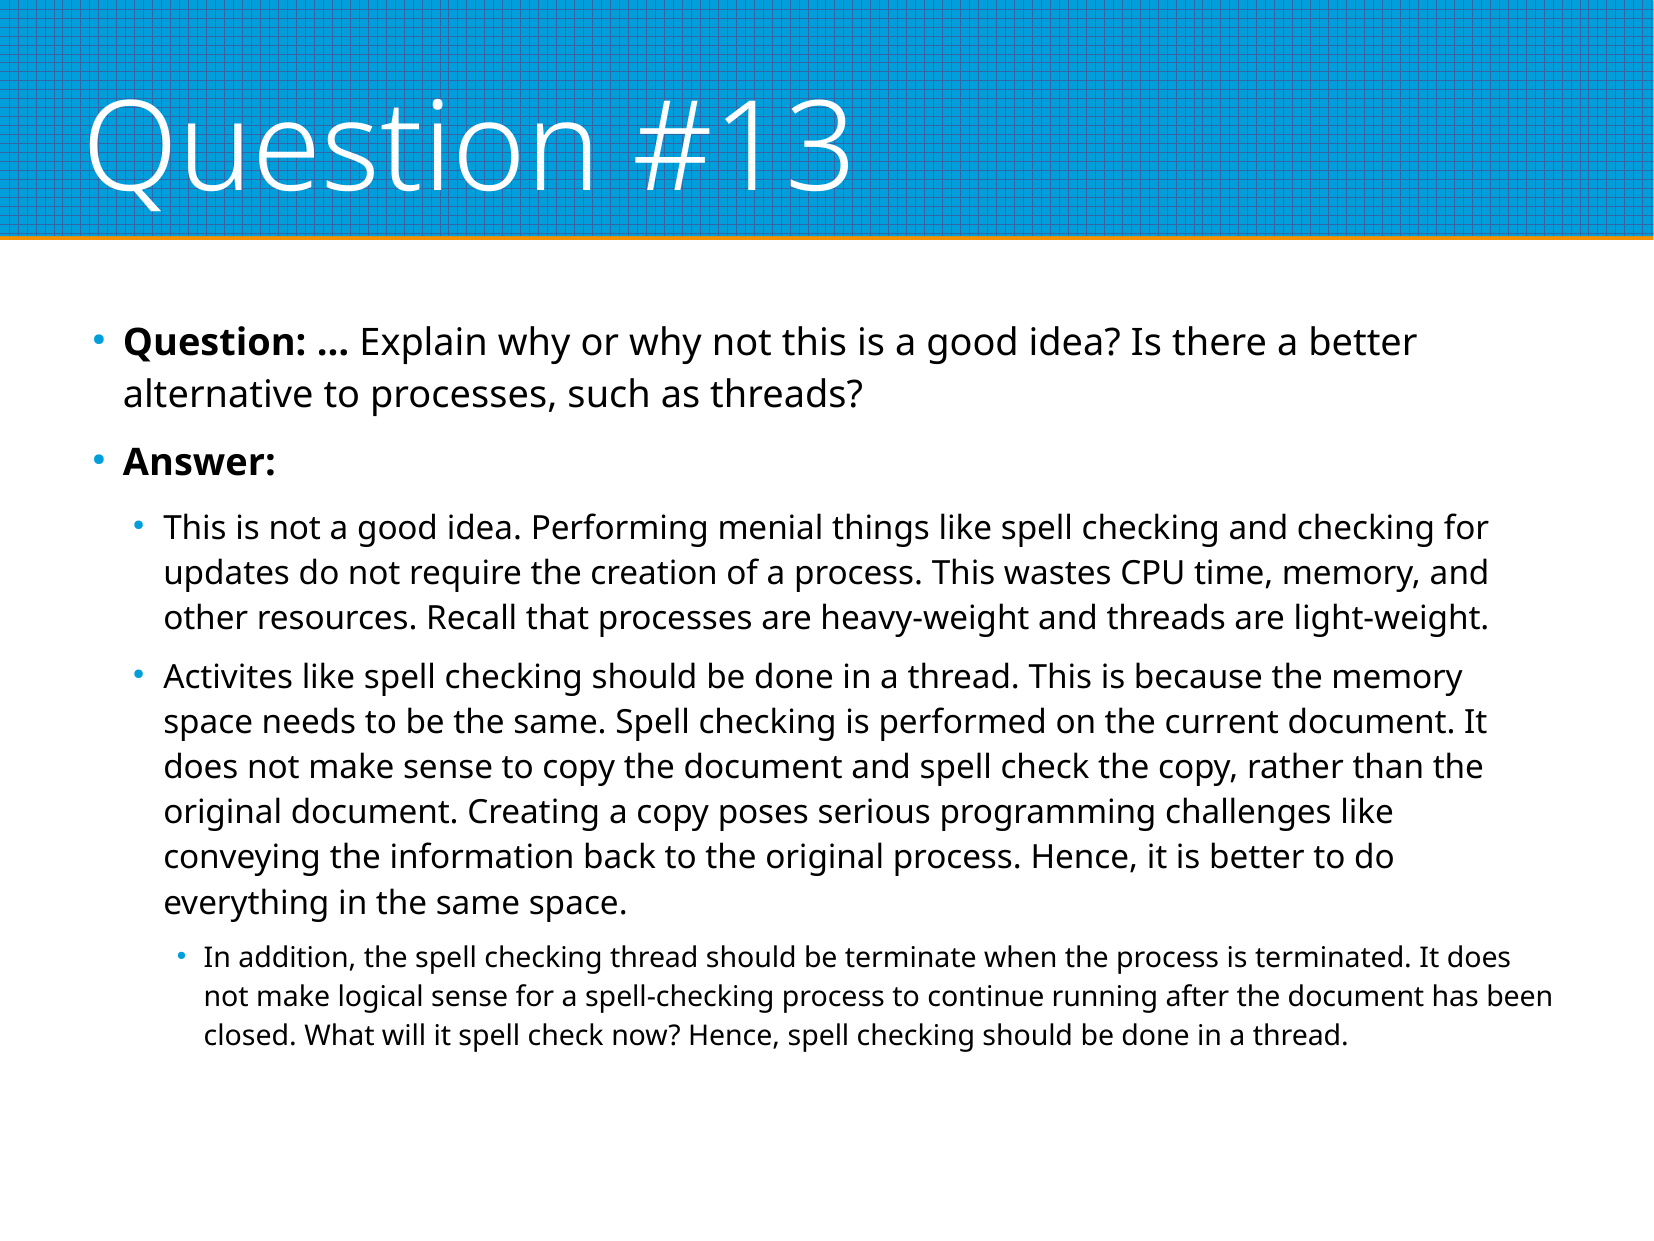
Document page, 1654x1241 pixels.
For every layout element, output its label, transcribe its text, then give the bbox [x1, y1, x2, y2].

title Question #13 [82, 19, 1571, 227]
list Question: … Explain why or why not this is a good idea? Is there a better alternative to processes, such as threads? Answer: This is not a good idea. Performing menial things like spell checking and checking for updates do not require the creation of a process. This wastes CPU time, memory, and other resources. Recall that processes are heavy-weight and threads are light-weight. Activites like spell checking should be done in a thread. This is because the memory space needs to be the same. Spell checking is performed on the current document. It does not make sense to copy the document and spell check the copy, rather than the original document. Creating a copy poses serious programming challenges like conveying the information back to the original process. Hence, it is better to do everything in the same space. In addition, the spell checking thread should be terminate when the process is terminated. It does not make logical sense for a spell-checking process to continue running after the document has been closed. What will it spell check now? Hence, spell checking should be done in a thread. [82, 314, 1563, 1063]
